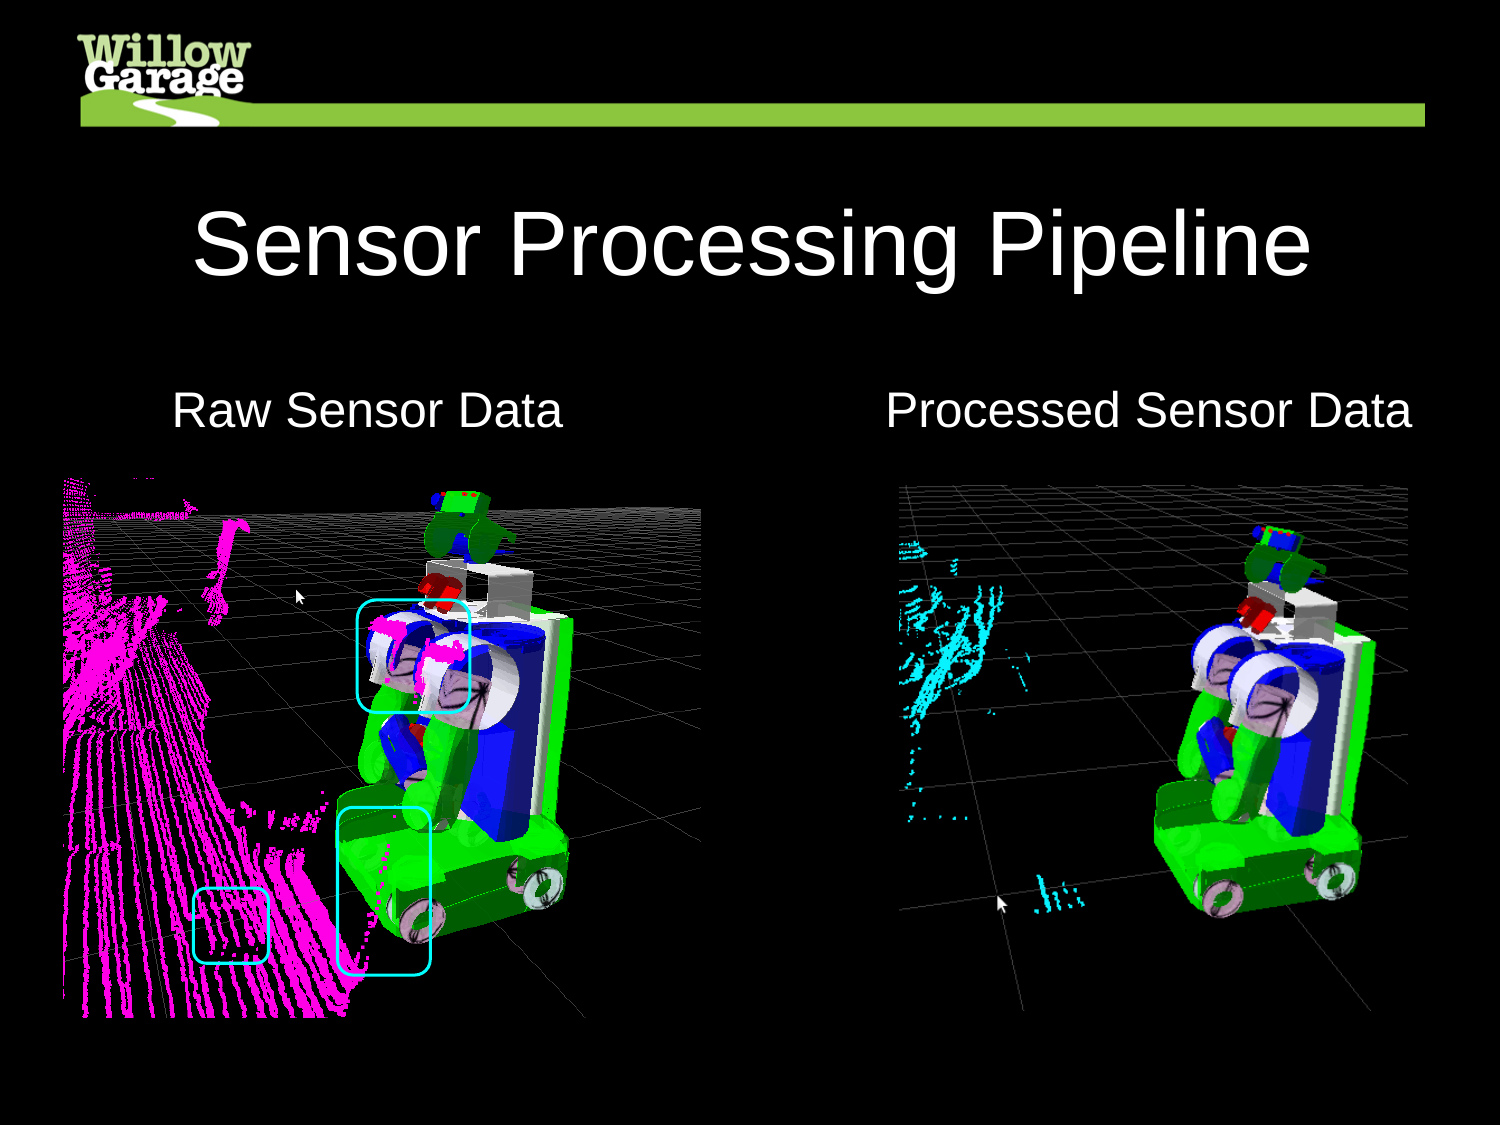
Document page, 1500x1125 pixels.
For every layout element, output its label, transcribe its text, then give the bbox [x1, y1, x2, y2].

picture [899, 485, 1408, 1011]
picture [63, 478, 701, 1018]
text_box Raw Sensor Data [156, 375, 607, 446]
text_box Processed Sensor Data [870, 375, 1437, 446]
picture [50, 0, 1425, 153]
title Sensor Processing Pipeline [75, 144, 1426, 343]
